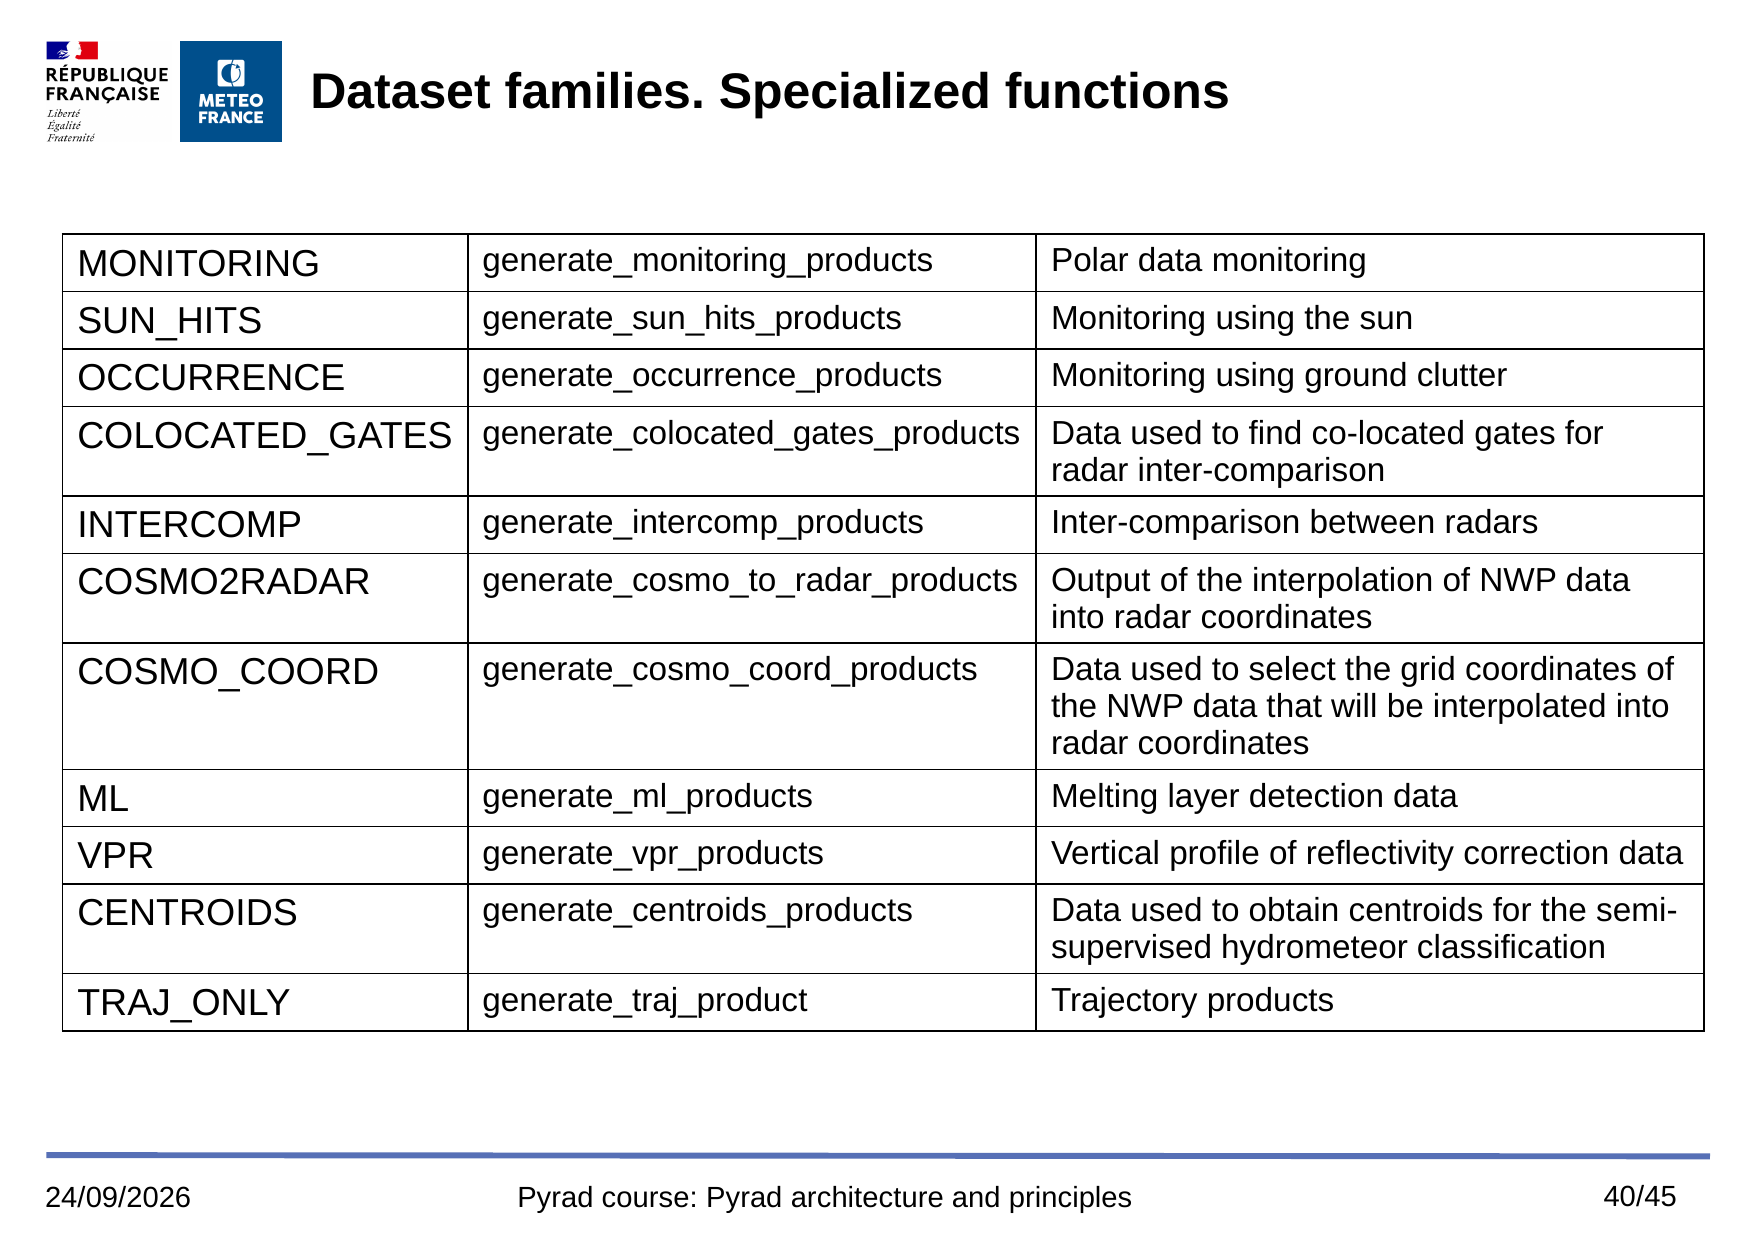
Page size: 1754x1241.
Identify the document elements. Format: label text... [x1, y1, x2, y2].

table_header Polar data monitoring [1037, 235, 1703, 291]
table_cell Vertical profile of reflectivity correction data [1037, 827, 1703, 883]
table_cell COSMO_COORD [63, 644, 467, 769]
table_cell ML [63, 770, 467, 826]
table_cell generate_cosmo_coord_products [469, 644, 1035, 769]
table_cell Monitoring using the sun [1037, 292, 1703, 348]
table_cell Inter-comparison between radars [1037, 497, 1703, 553]
table_cell Trajectory products [1037, 974, 1703, 1030]
table_cell SUN_HITS [63, 292, 467, 348]
table_cell CENTROIDS [63, 885, 467, 973]
table_cell TRAJ_ONLY [63, 974, 467, 1030]
table_cell generate_vpr_products [469, 827, 1035, 883]
table_cell COLOCATED_GATES [63, 407, 467, 495]
title Dataset families. Specialized functions [310, 40, 1697, 142]
table_cell Output of the interpolation of NWP data into radar coordinates [1037, 554, 1703, 642]
table_cell Data used to obtain centroids for the semi-supervised hydrometeor classification [1037, 885, 1703, 973]
table_cell Data used to find co-located gates for radar inter-comparison [1037, 407, 1703, 495]
table_cell generate_cosmo_to_radar_products [469, 554, 1035, 642]
table_header generate_monitoring_products [469, 235, 1035, 291]
table_header MONITORING [63, 235, 467, 291]
table_cell generate_colocated_gates_products [469, 407, 1035, 495]
table_cell VPR [63, 827, 467, 883]
table_cell Melting layer detection data [1037, 770, 1703, 826]
table_cell Data used to select the grid coordinates of the NWP data that will be interpolated into radar coordinates [1037, 644, 1703, 769]
picture [46, 41, 172, 142]
table_cell generate_sun_hits_products [469, 292, 1035, 348]
table_cell generate_traj_product [469, 974, 1035, 1030]
table_cell generate_ml_products [469, 770, 1035, 826]
table_cell OCCURRENCE [63, 350, 467, 406]
table_cell generate_intercomp_products [469, 497, 1035, 553]
table_cell generate_centroids_products [469, 885, 1035, 973]
table_cell generate_occurrence_products [469, 350, 1035, 406]
picture [180, 41, 282, 142]
table_cell COSMO2RADAR [63, 554, 467, 642]
table_cell INTERCOMP [63, 497, 467, 553]
table_cell Monitoring using ground clutter [1037, 350, 1703, 406]
